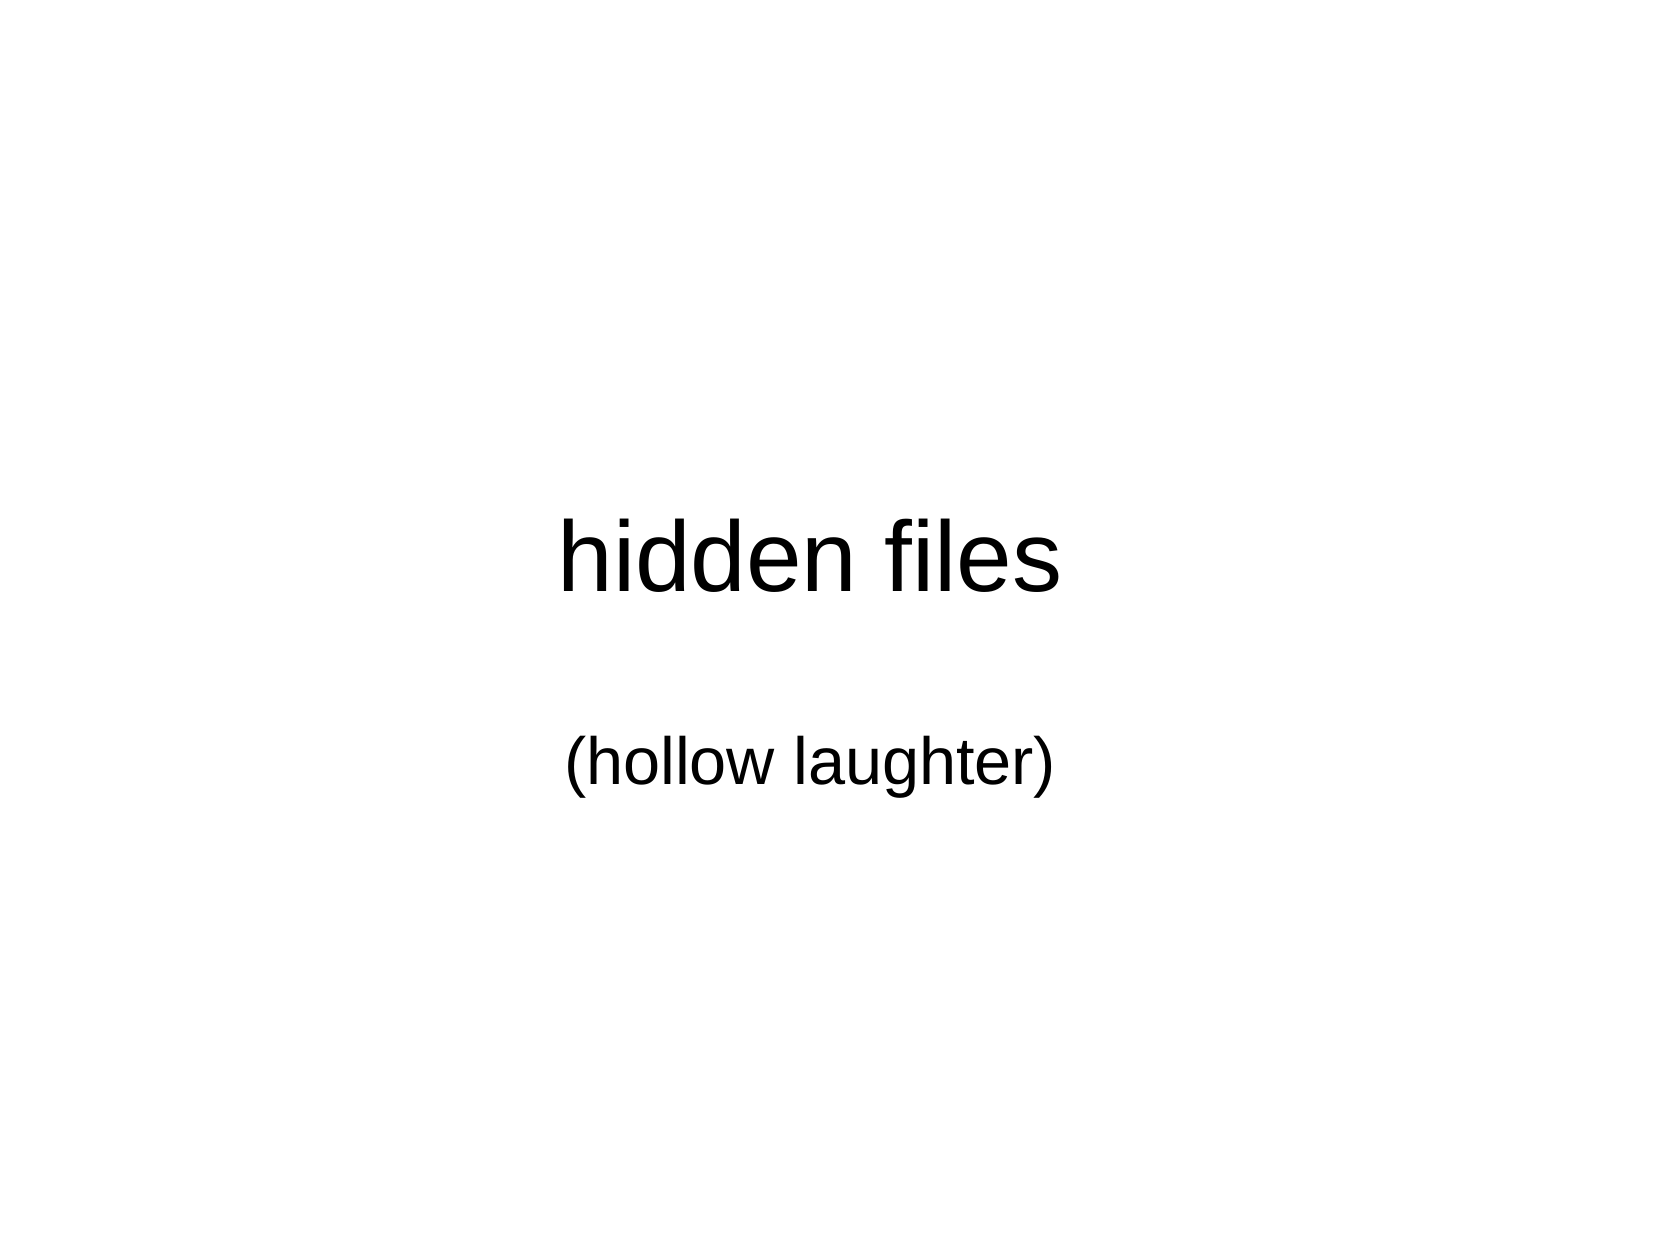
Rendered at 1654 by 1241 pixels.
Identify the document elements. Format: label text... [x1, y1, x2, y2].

text_box hidden files (hollow laughter) [82, 290, 1538, 1010]
